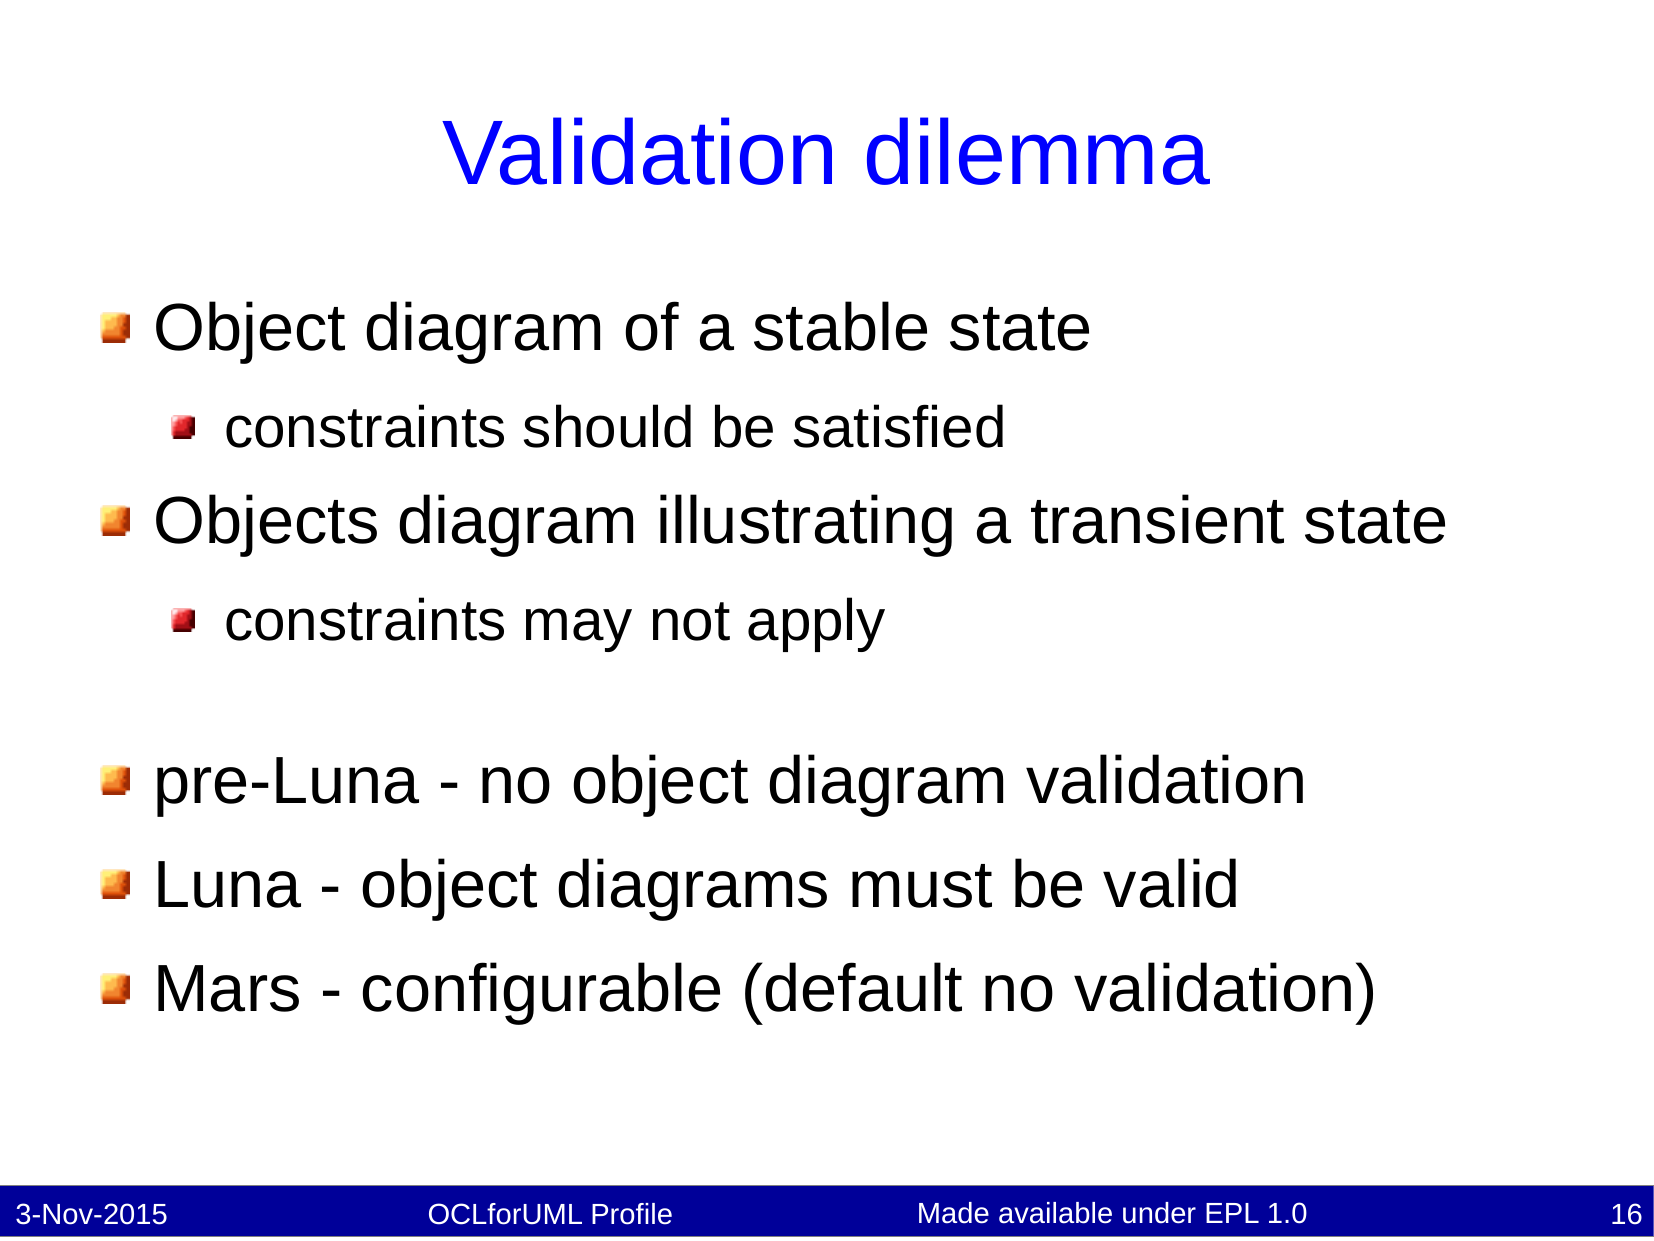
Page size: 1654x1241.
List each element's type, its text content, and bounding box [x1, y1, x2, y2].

list Object diagram of a stable state constraints should be satisfied Objects diagram illustrating a transient state constraints may not apply pre-Luna - no object diagram validation Luna - object diagrams must be valid Mars - configurable (default no validation) [82, 290, 1631, 1026]
title Validation dilemma [82, 49, 1571, 257]
